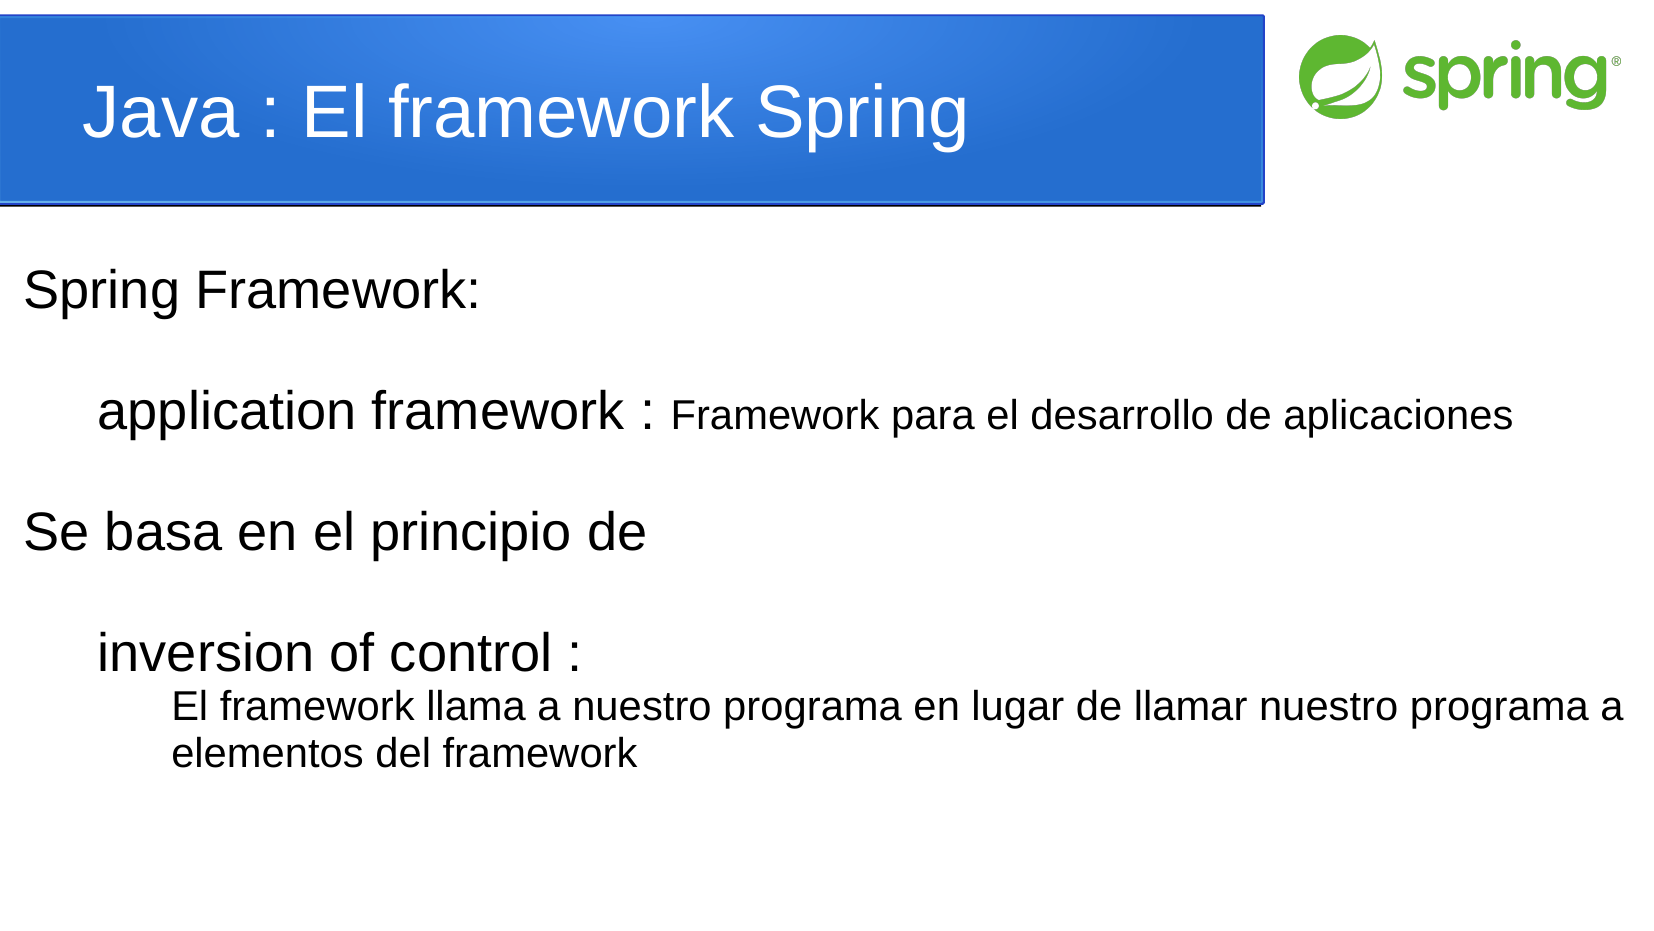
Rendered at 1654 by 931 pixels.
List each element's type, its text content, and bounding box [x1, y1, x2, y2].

title Java : El framework Spring [82, 35, 1235, 189]
subtitle Spring Framework: application framework : Framework para el desarrollo de aplicaciones Se basa en el principio de inversion of control : El framework llama a nuestro programa en lugar de llamar nuestro programa a elementos del framework [23, 192, 1642, 931]
picture [1299, 35, 1621, 119]
